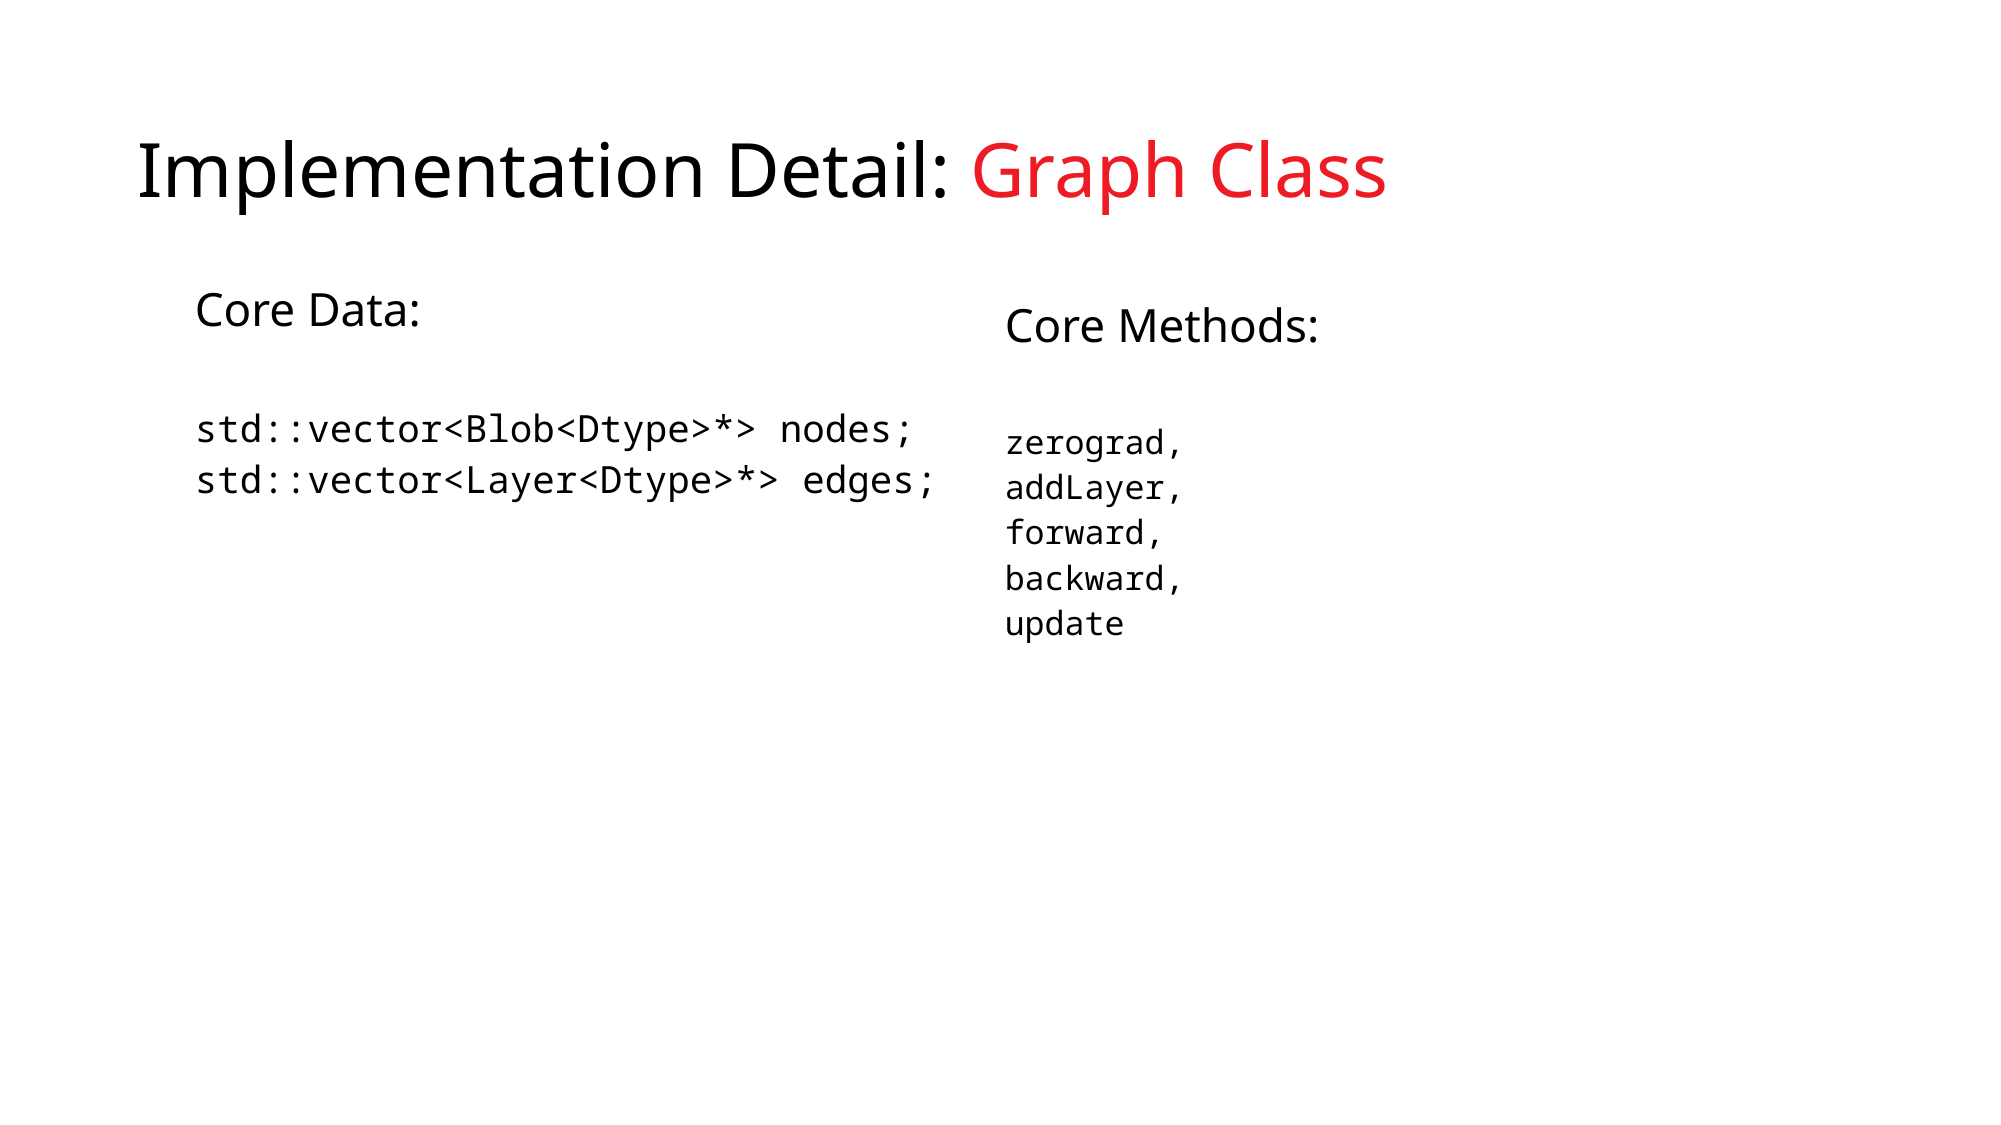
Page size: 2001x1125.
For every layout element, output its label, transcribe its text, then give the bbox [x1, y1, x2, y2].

text_box Core Data: std::vector<Blob<Dtype>*> nodes; std::vector<Layer<Dtype>*> edges; [180, 270, 1306, 968]
title Implementation Detail: Graph Class [137, 59, 1863, 278]
text_box Core Methods: zerograd, addLayer, forward, backward, update [990, 223, 1841, 544]
